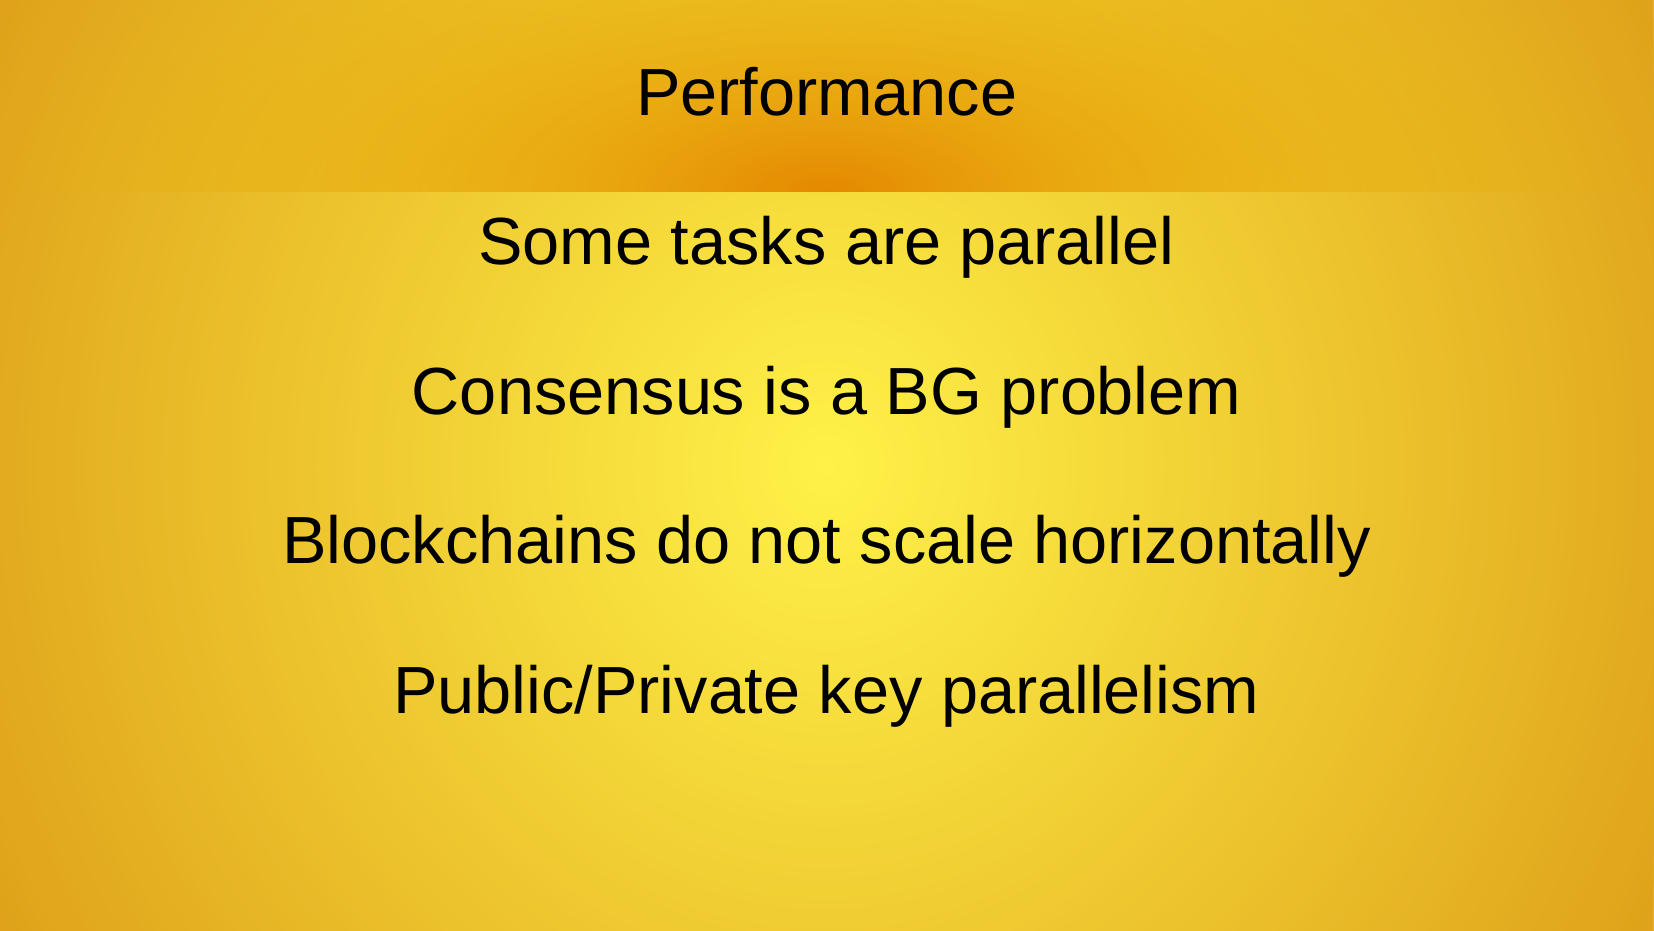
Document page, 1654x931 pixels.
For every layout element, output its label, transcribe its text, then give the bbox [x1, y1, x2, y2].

subtitle Performance Some tasks are parallel Consensus is a BG problem Blockchains do not scale horizontally Public/Private key parallelism [82, 35, 1571, 748]
